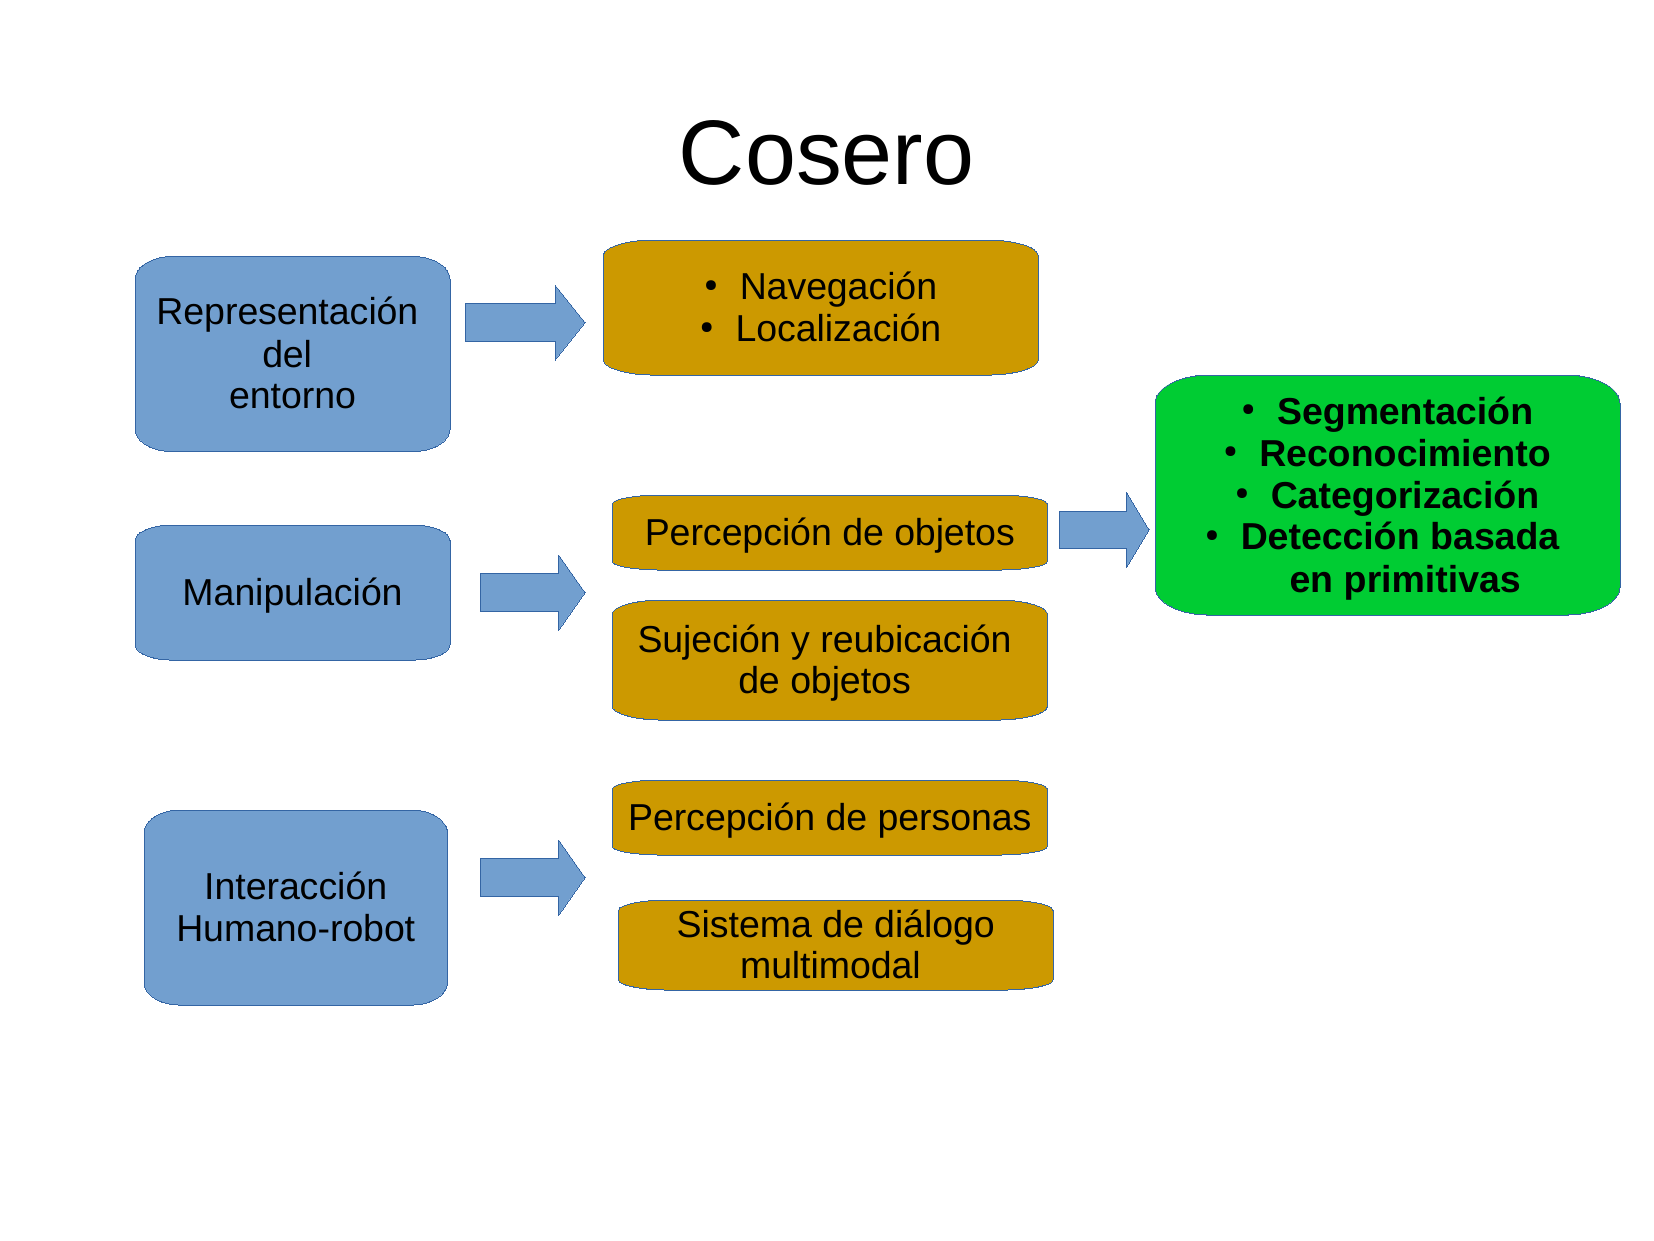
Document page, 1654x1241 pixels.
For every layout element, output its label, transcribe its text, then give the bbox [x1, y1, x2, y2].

text_box [480, 555, 586, 631]
text_box Sistema de diálogo multimodal [618, 900, 1054, 991]
text_box Navegación Localización [603, 240, 1039, 376]
text_box [1059, 492, 1150, 568]
text_box Percepción de objetos [612, 495, 1048, 571]
text_box Representación del entorno [135, 256, 451, 452]
title Cosero [82, 49, 1571, 257]
text_box [480, 840, 586, 916]
text_box [465, 285, 586, 361]
text_box Percepción de personas [612, 780, 1048, 856]
text_box Interacción Humano-robot [144, 810, 448, 1006]
text_box Manipulación [135, 525, 451, 661]
text_box Segmentación Reconocimiento Categorización Detección basada en primitivas [1155, 375, 1621, 616]
text_box Sujeción y reubicación de objetos [612, 600, 1048, 721]
